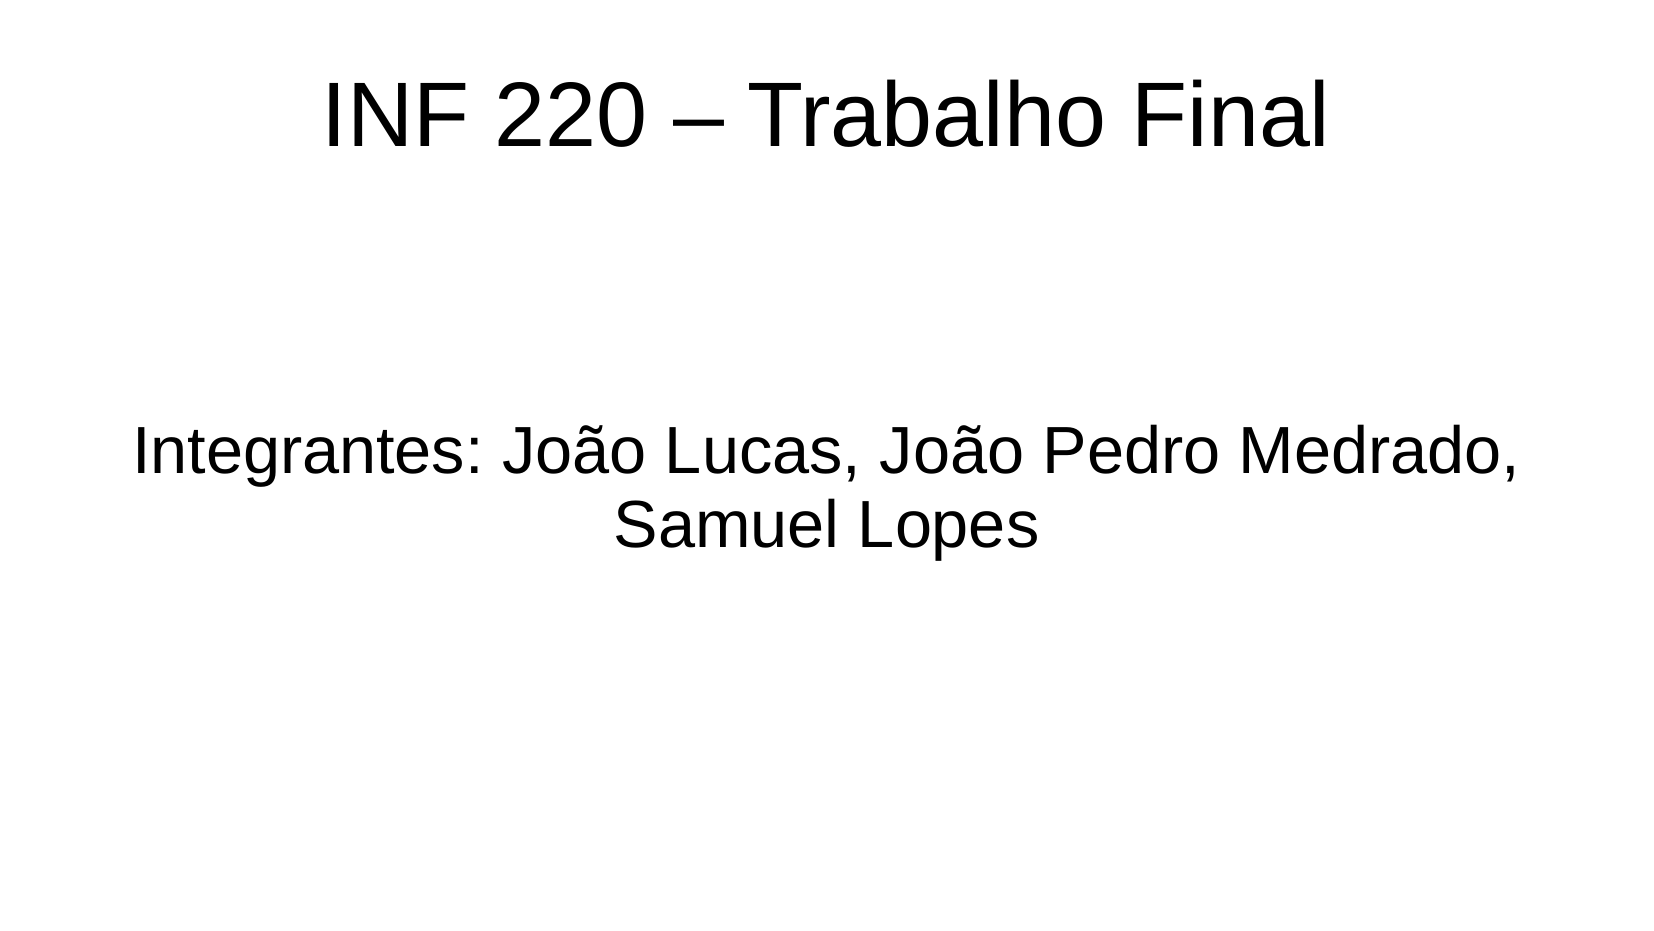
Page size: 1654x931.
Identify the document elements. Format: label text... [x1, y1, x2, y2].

title INF 220 – Trabalho Final [82, 37, 1571, 193]
subtitle Integrantes: João Lucas, João Pedro Medrado, Samuel Lopes [82, 217, 1571, 758]
